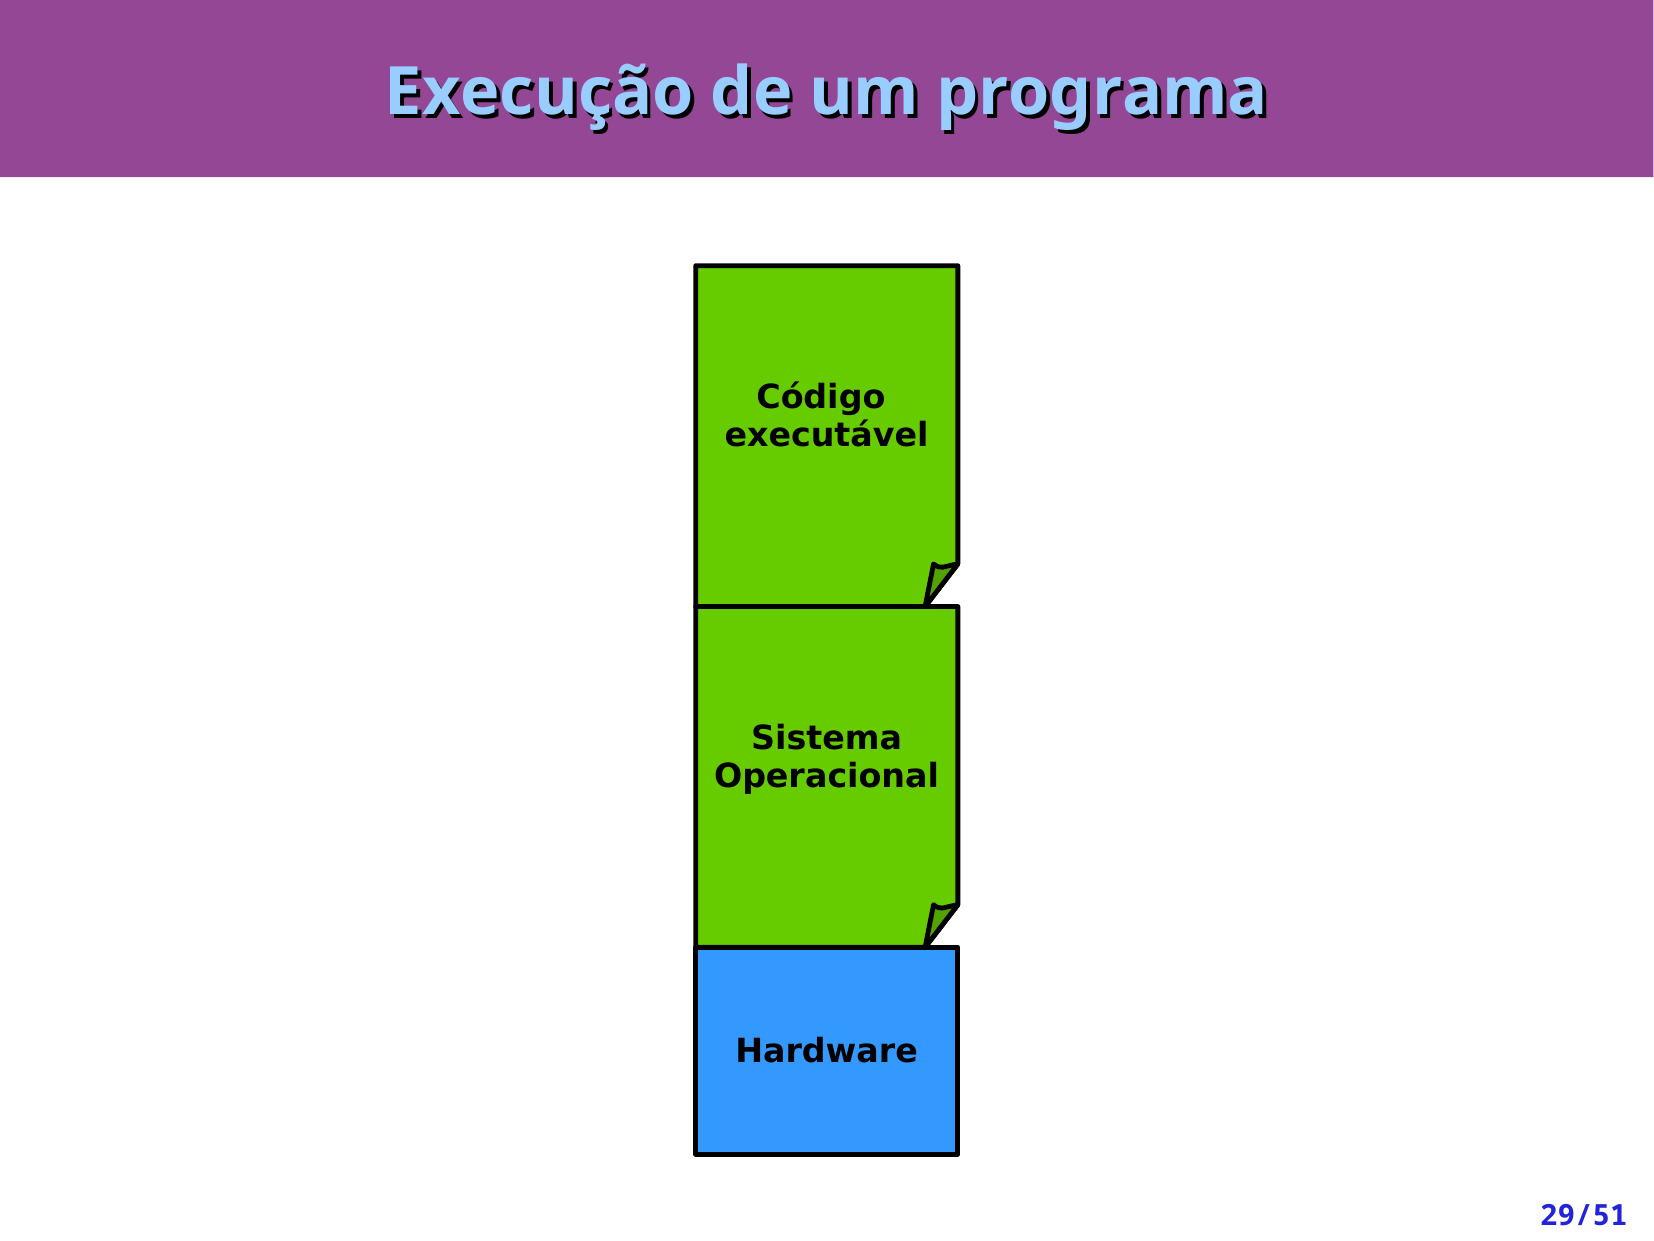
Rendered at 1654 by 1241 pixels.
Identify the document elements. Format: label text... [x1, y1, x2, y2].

text_box Código executável [695, 265, 958, 606]
title Execução de um programa [0, 0, 1654, 178]
text_box Sistema Operacional [695, 606, 958, 948]
text_box Hardware [695, 947, 958, 1155]
